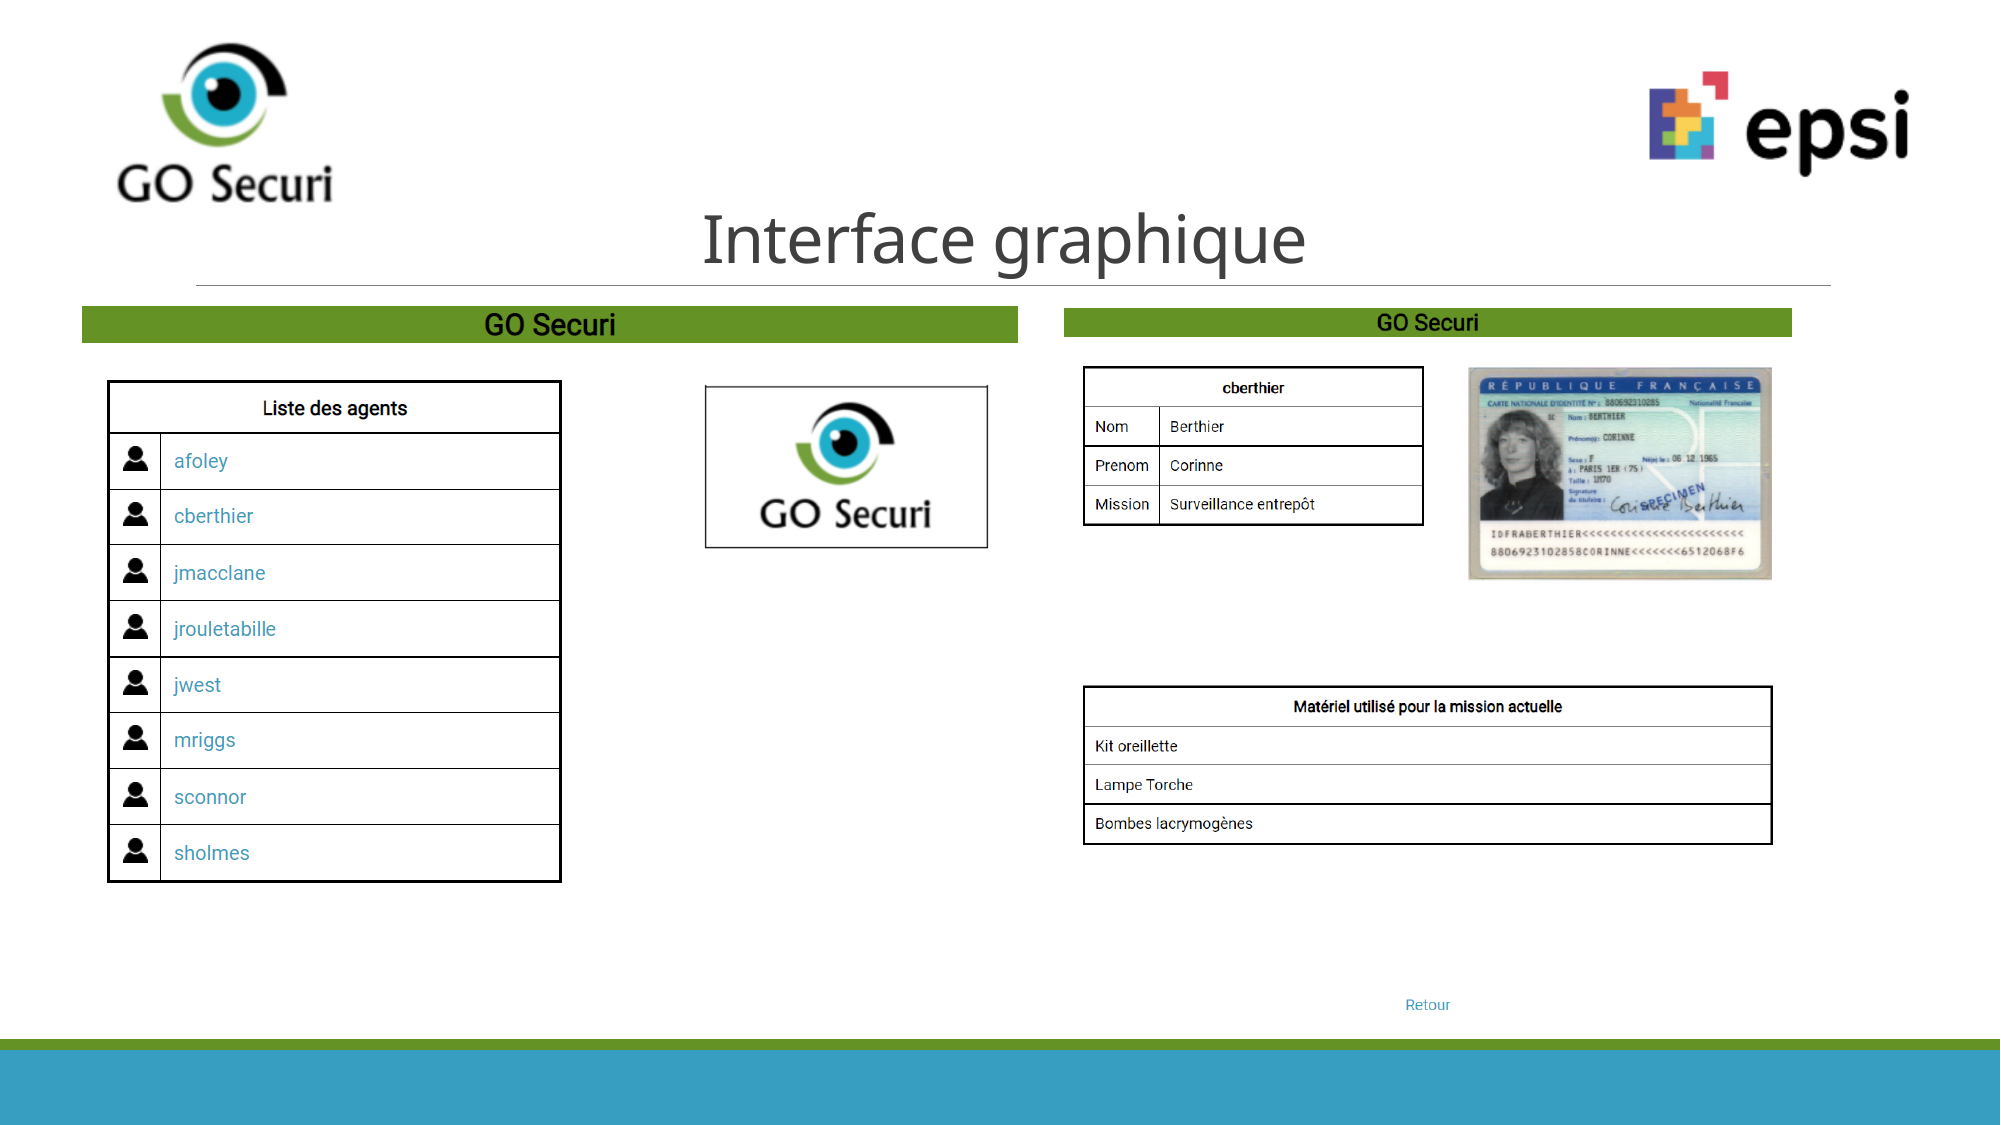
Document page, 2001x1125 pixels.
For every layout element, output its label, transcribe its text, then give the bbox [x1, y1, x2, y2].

picture [74, 302, 1033, 915]
title Interface graphique [180, 47, 1831, 286]
picture [1631, 56, 1953, 196]
picture [1054, 303, 1801, 1020]
picture [58, 29, 398, 223]
